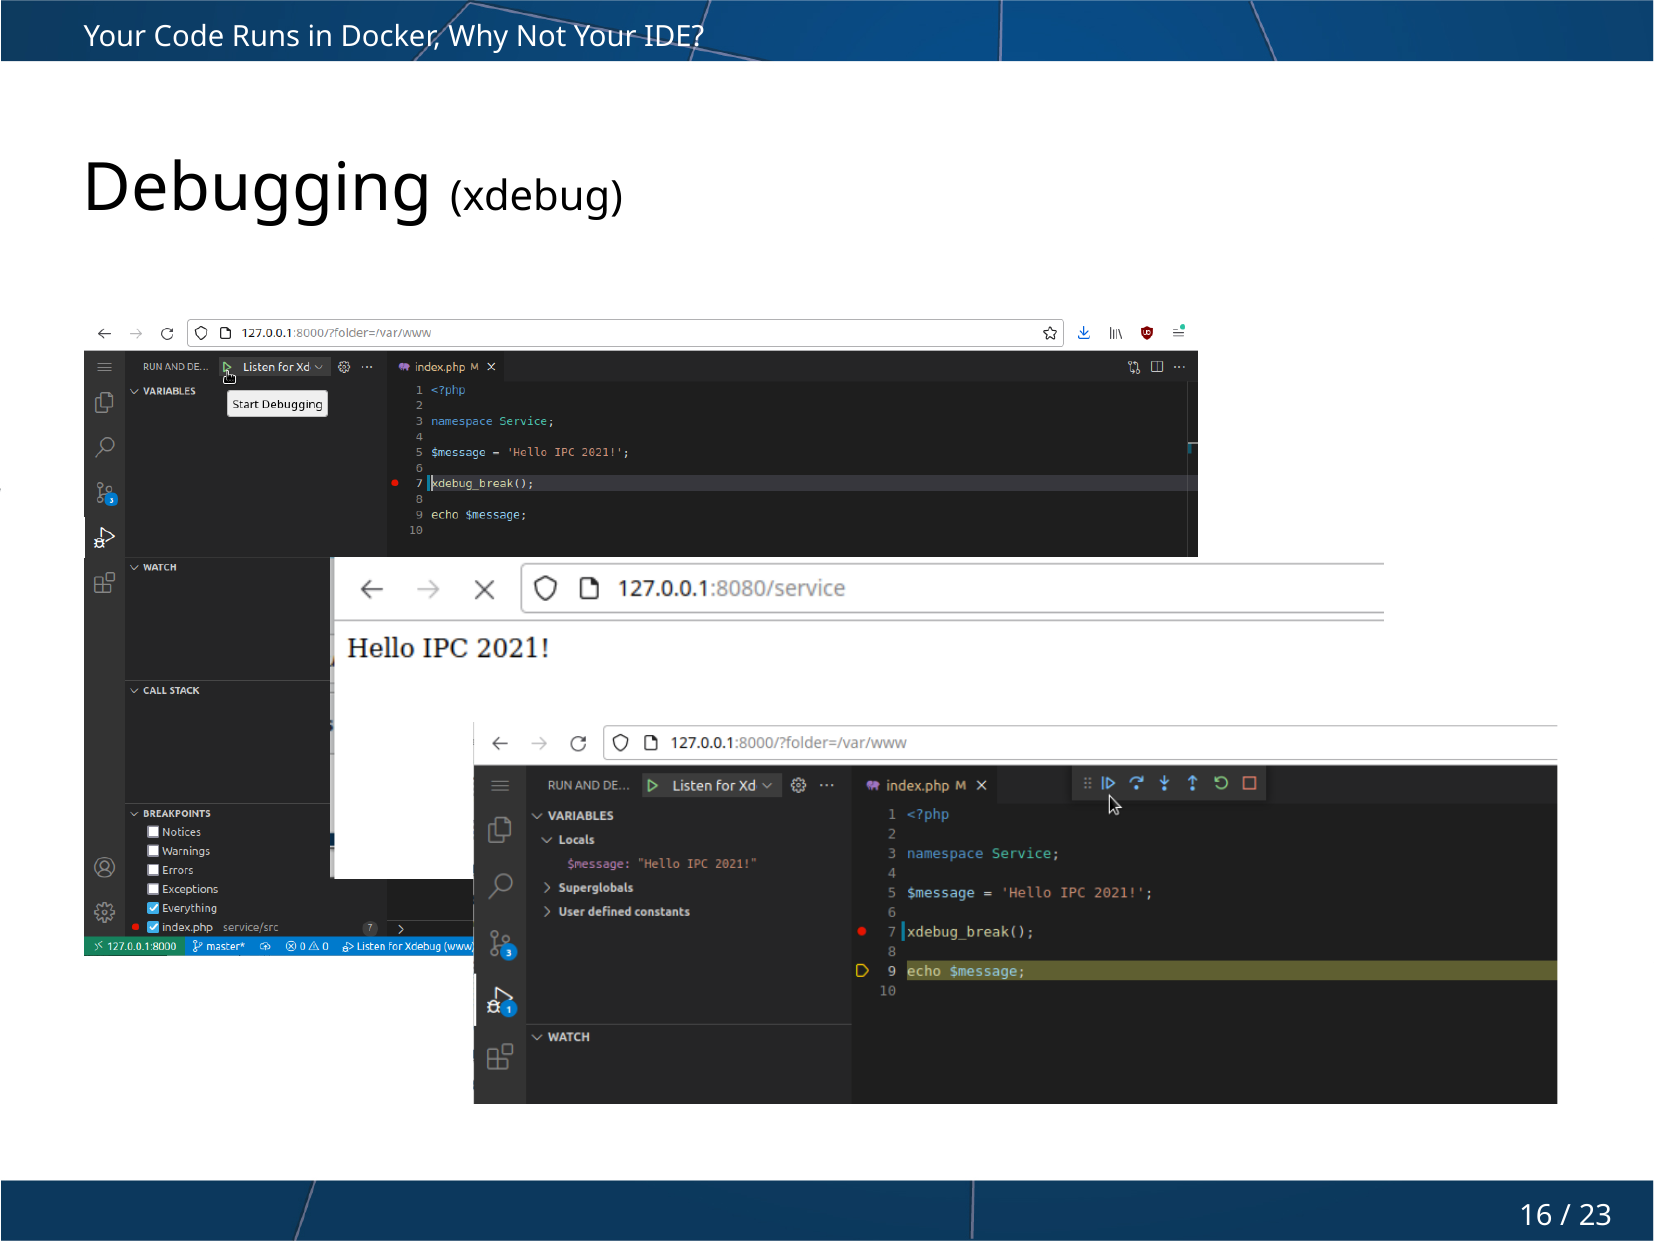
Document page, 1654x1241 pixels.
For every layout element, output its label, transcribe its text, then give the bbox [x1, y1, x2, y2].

title Debugging (xdebug) [82, 88, 1571, 281]
picture [0, 0, 1654, 1241]
